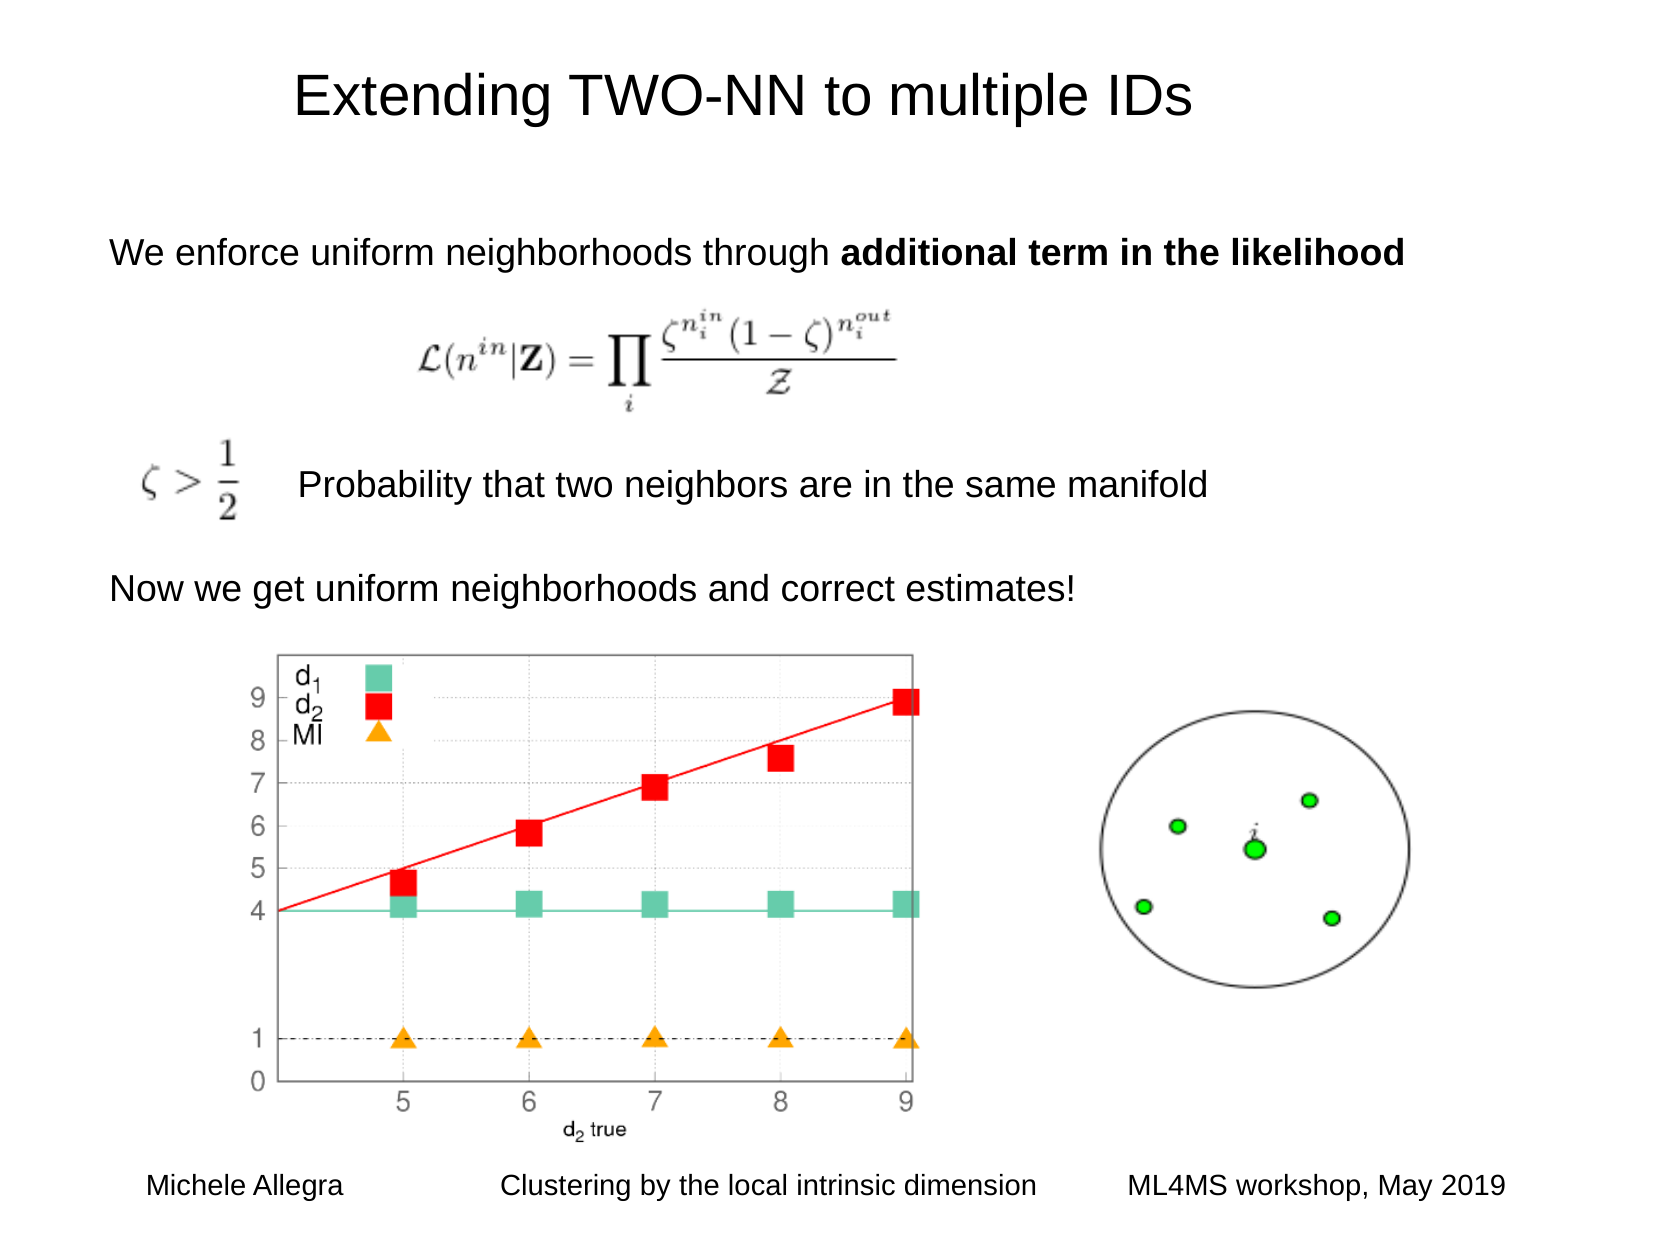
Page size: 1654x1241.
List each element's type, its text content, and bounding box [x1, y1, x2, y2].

text_box We enforce uniform neighborhoods through additional term in the likelihood Now we get uniform neighborhoods and correct estimates! [94, 224, 1430, 912]
title Michele Allegra Clustering by the local intrinsic dimension ML4MS workshop, May 2019 [82, 1147, 1572, 1223]
subtitle [82, 198, 1571, 1111]
title Extending TWO-NN to multiple IDs [118, 44, 1371, 147]
picture [209, 627, 986, 1147]
picture [396, 290, 927, 426]
picture [1039, 666, 1465, 1028]
text_box Probability that two neighbors are in the same manifold [272, 455, 1235, 513]
picture [111, 432, 272, 533]
